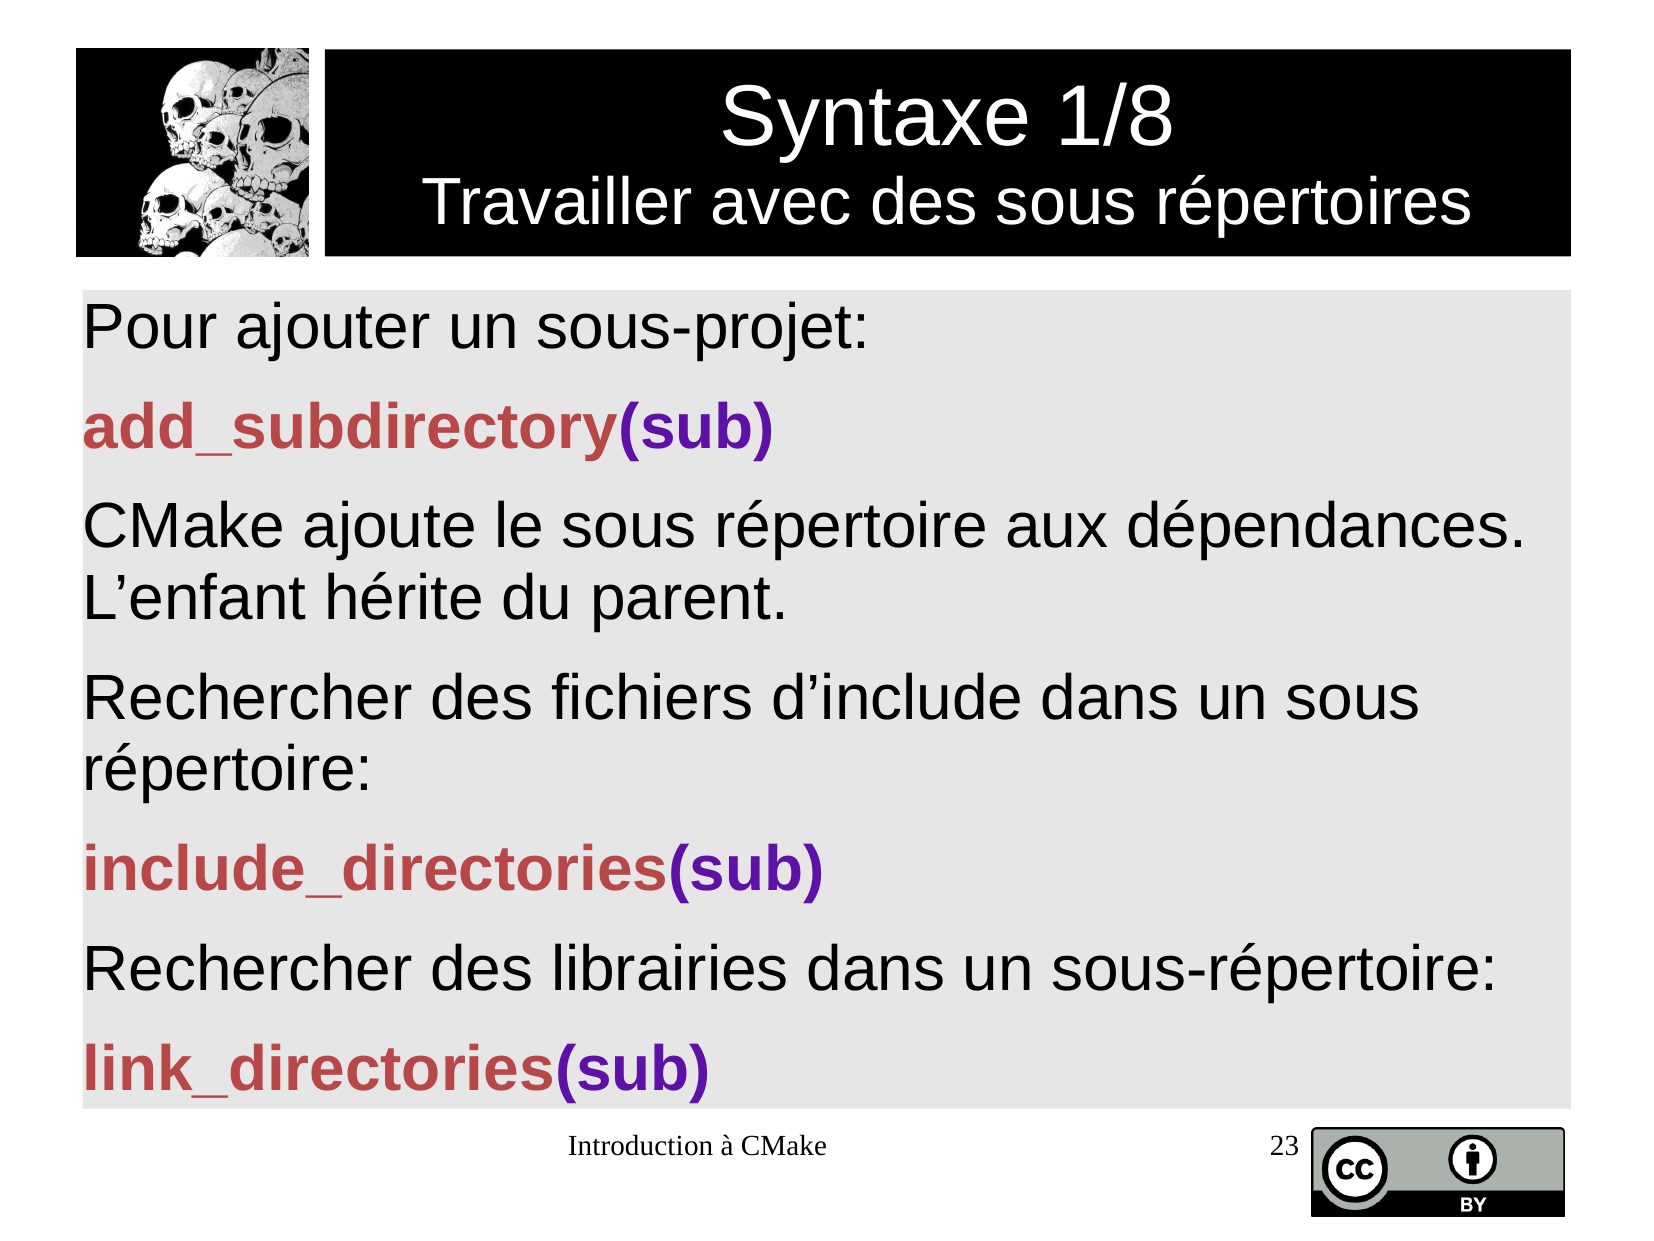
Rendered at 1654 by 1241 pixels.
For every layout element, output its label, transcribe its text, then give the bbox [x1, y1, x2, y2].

list Pour ajouter un sous-projet: add_subdirectory(sub) CMake ajoute le sous répertoire aux dépendances. L’enfant hérite du parent. Rechercher des fichiers d’include dans un sous répertoire: include_directories(sub) Rechercher des librairies dans un sous-répertoire: link_directories(sub) [82, 290, 1571, 1109]
title Syntaxe 1/8 Travailler avec des sous répertoires [324, 49, 1571, 257]
picture [1311, 1127, 1565, 1217]
picture [76, 48, 309, 257]
